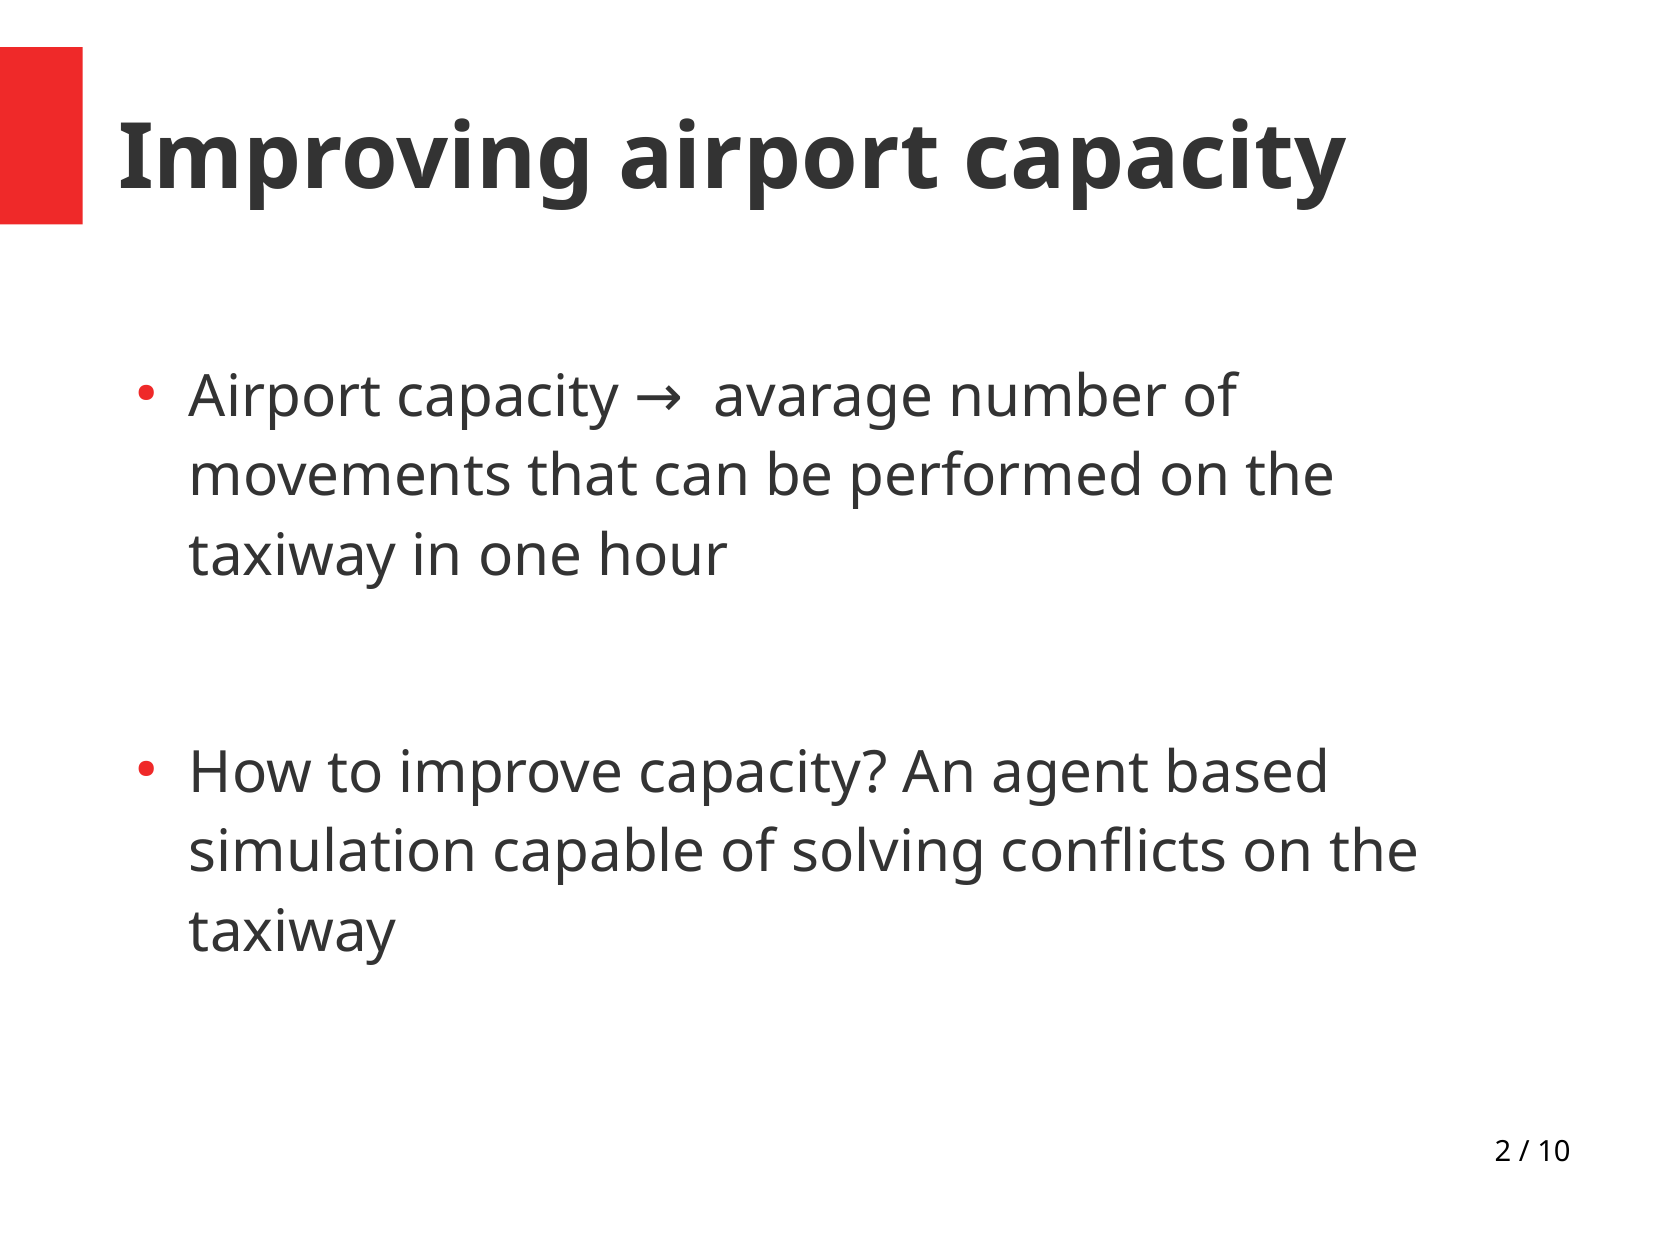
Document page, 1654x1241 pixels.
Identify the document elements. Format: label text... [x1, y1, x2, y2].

list Airport capacity → avarage number of movements that can be performed on the taxiway in one hour How to improve capacity? An agent based simulation capable of solving conflicts on the taxiway [118, 354, 1536, 1074]
title Improving airport capacity [118, 49, 1571, 257]
